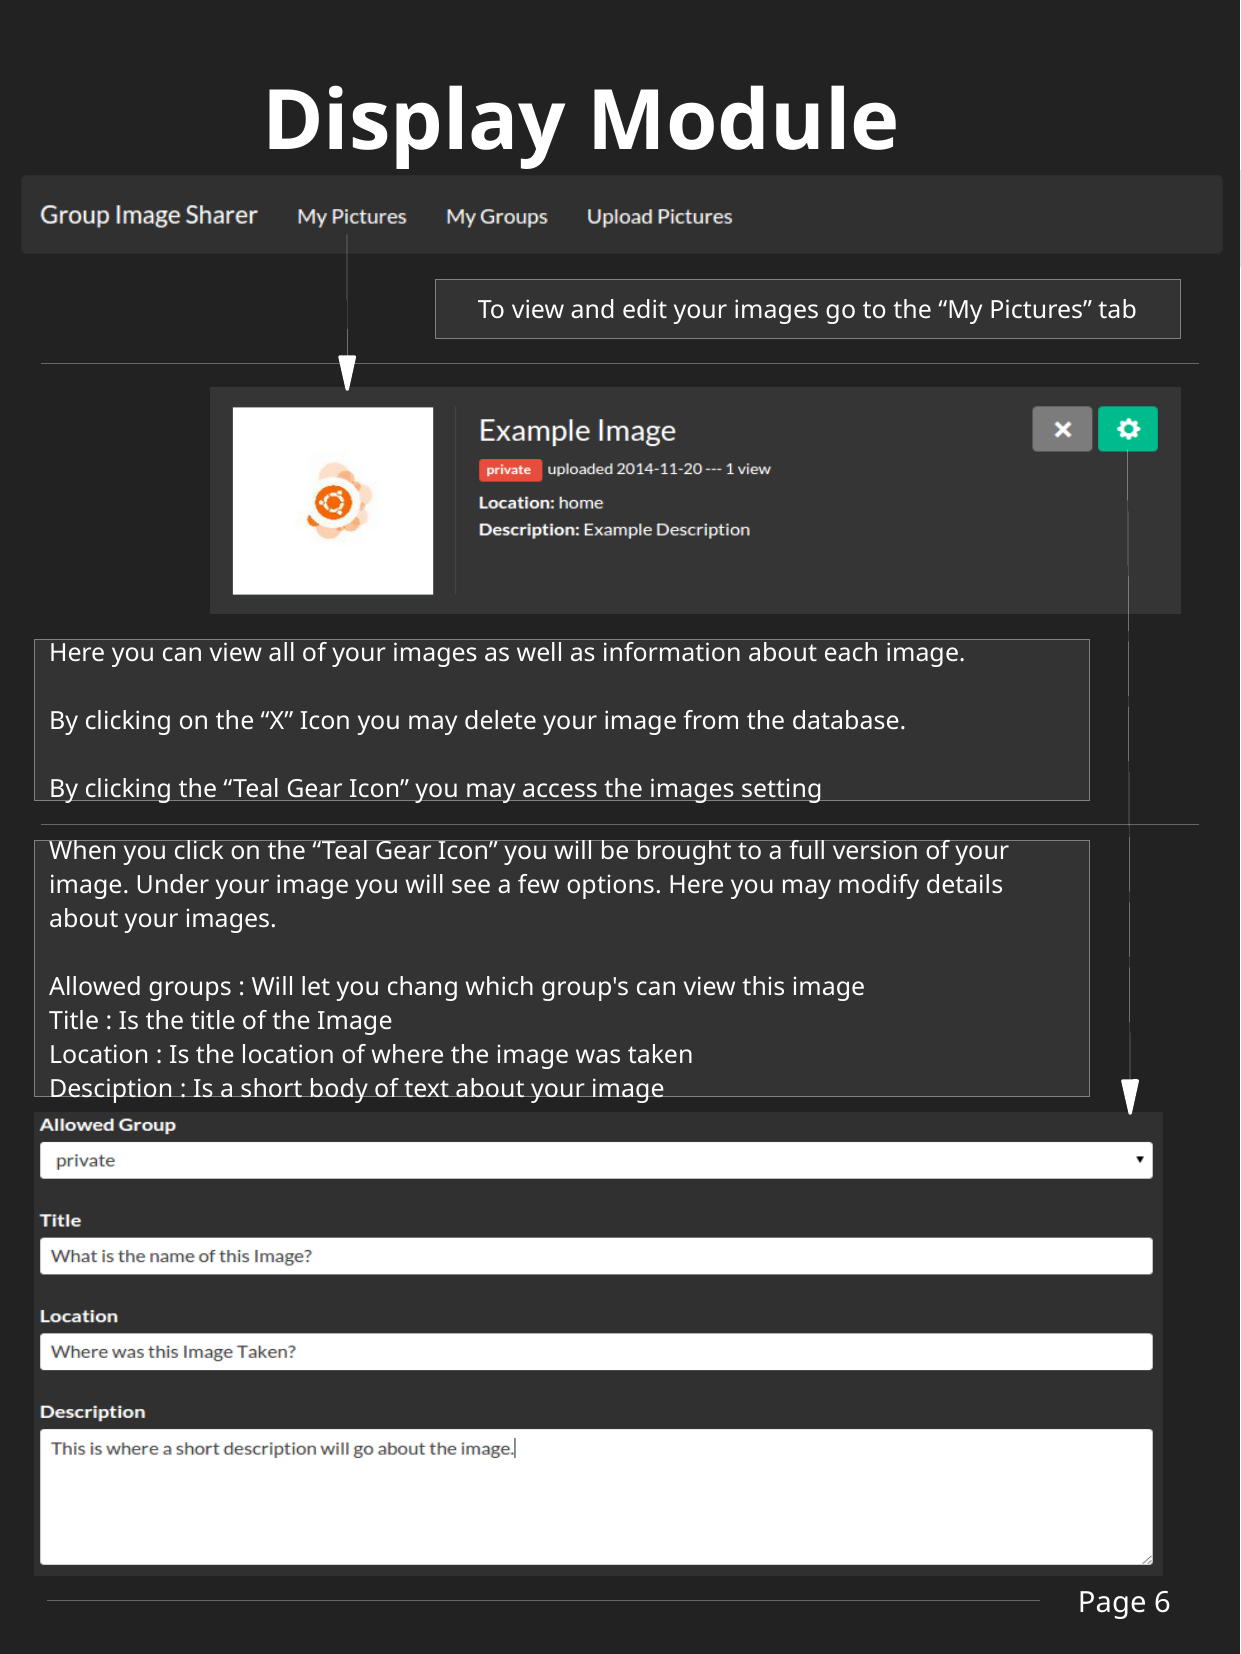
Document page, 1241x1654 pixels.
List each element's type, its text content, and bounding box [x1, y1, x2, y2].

text_box Display Module [247, 53, 993, 166]
picture [210, 387, 1181, 614]
text_box To view and edit your images go to the “My Pictures” tab [435, 279, 1181, 339]
text_box Here you can view all of your images as well as information about each image. By clicking on the “X” Icon you may delete your image from the database. By clicking the “Teal Gear Icon” you may access the images setting [34, 639, 1090, 801]
picture [3, 170, 1241, 267]
text_box Page 6 [1063, 1574, 1201, 1624]
picture [34, 1112, 1163, 1576]
text_box When you click on the “Teal Gear Icon” you will be brought to a full version of your image. Under your image you will see a few options. Here you may modify details about your images. Allowed groups : Will let you chang which group's can view this image Title : Is the title of the Image Location : Is the location of where the image was taken Desciption : Is a short body of text about your image [34, 840, 1090, 1097]
